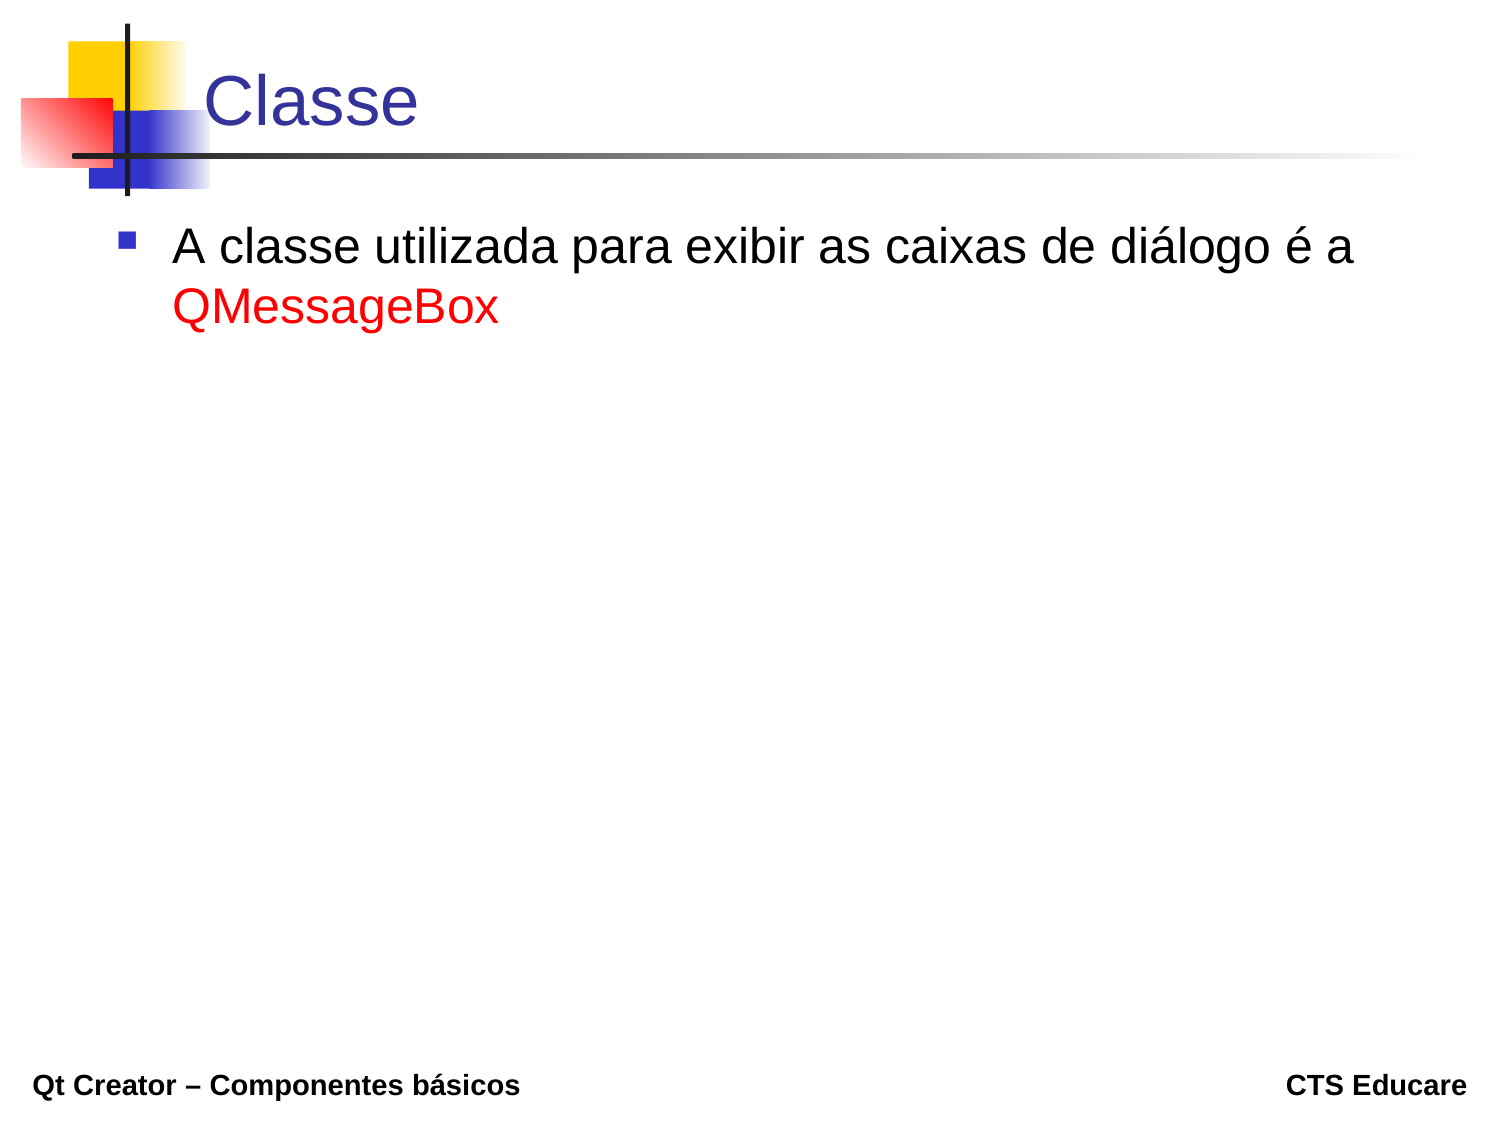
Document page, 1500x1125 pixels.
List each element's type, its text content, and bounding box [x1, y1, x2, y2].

title Classe [188, 46, 1468, 149]
list A classe utilizada para exibir as caixas de diálogo é a QMessageBox [100, 206, 1447, 1024]
